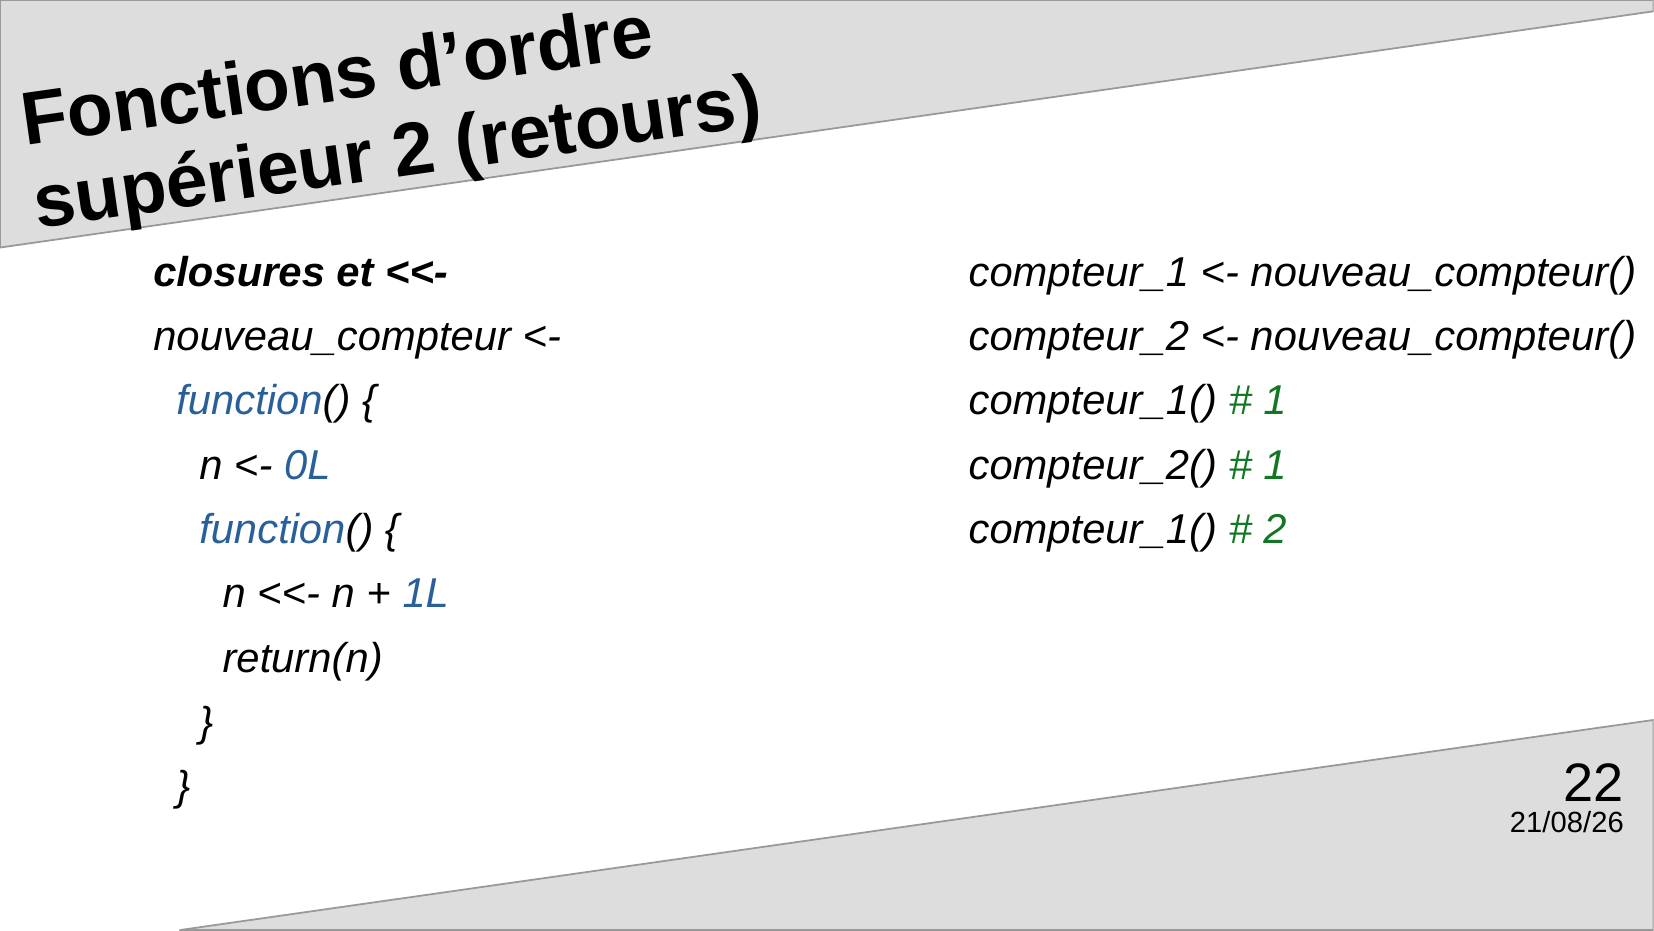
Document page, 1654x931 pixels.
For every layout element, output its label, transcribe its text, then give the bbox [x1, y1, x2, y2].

title Fonctions d’ordre supérieur 2 (retours) [16, 0, 1502, 245]
list closures et <<- nouveau_compteur <- function() { n <- 0L function() { n <<- n + 1L return(n) } } [82, 248, 798, 827]
list compteur_1 <- nouveau_compteur() compteur_2 <- nouveau_compteur() compteur_1() # 1 compteur_2() # 1 compteur_1() # 2 [897, 248, 1654, 827]
